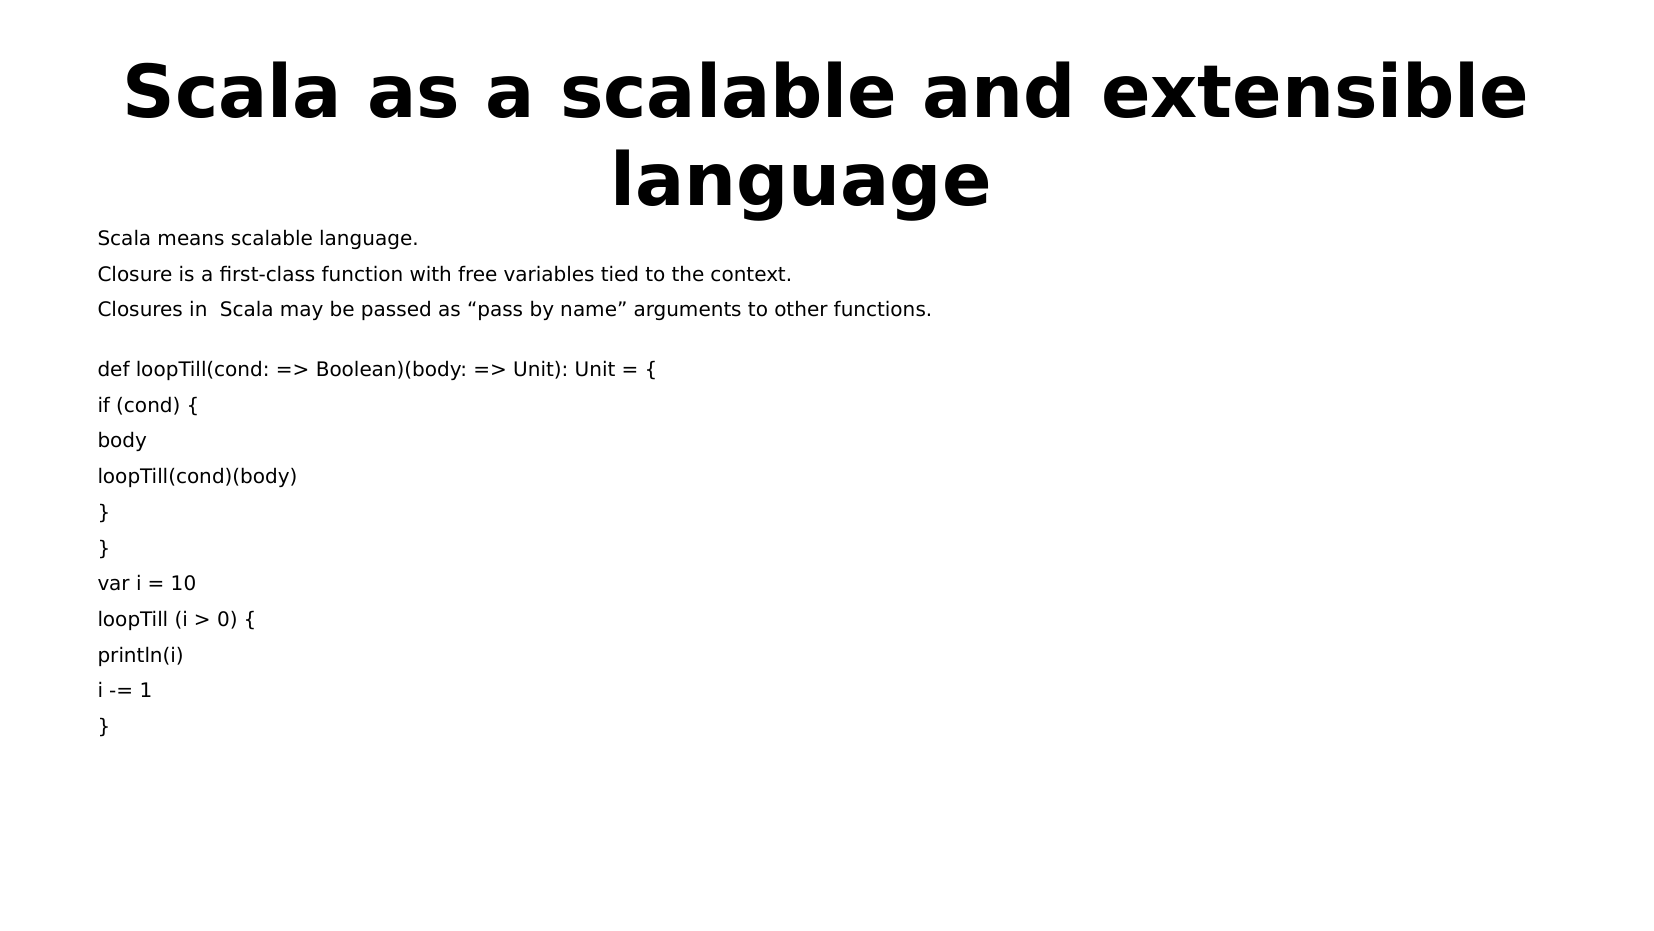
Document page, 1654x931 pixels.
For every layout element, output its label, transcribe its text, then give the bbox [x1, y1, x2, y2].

list Scala means scalable language. Closure is a first-class function with free variables tied to the context. Closures in Scala may be passed as “pass by name” arguments to other functions. def loopTill(cond: => Boolean)(body: => Unit): Unit = { if (cond) { body loopTill(cond)(body) } } var i = 10 loopTill (i > 0) { println(i) i -= 1 } [82, 217, 1571, 758]
title Scala as a scalable and extensible language [82, 37, 1571, 147]
